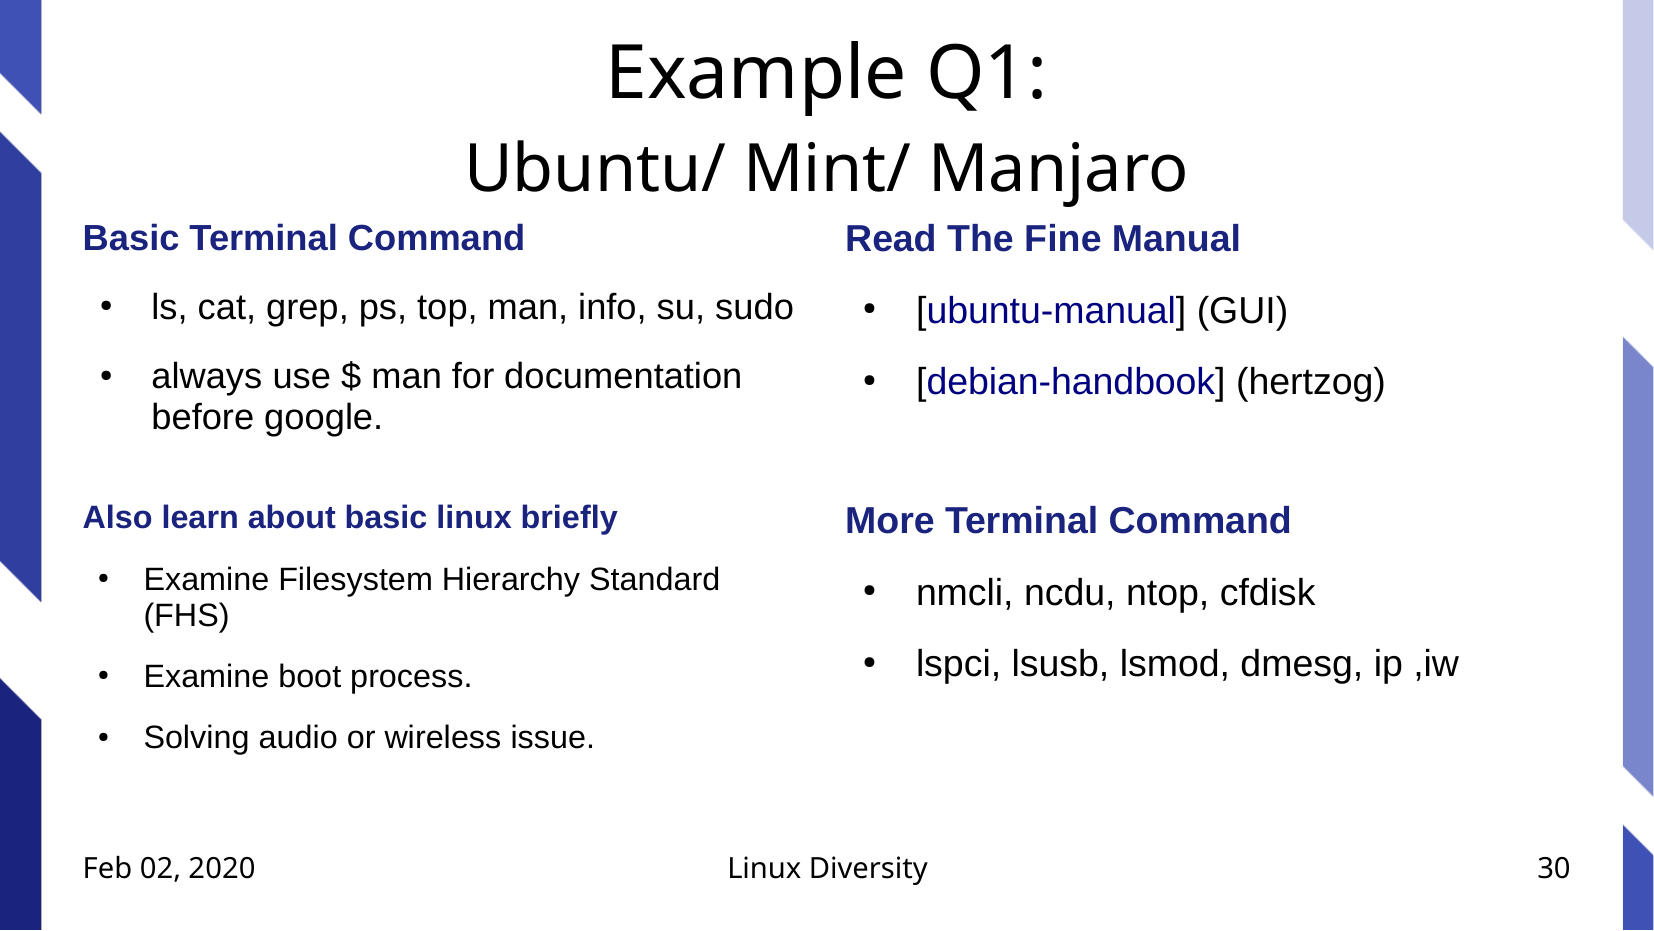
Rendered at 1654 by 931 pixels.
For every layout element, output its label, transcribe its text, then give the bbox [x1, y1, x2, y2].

list More Terminal Command nmcli, ncdu, ntop, cfdisk lspci, lsusb, lsmod, dmesg, ip ,iw [845, 499, 1572, 757]
title Example Q1: Ubuntu/ Mint/ Manjaro [82, 25, 1571, 204]
list Also learn about basic linux briefly Examine Filesystem Hierarchy Standard (FHS) Examine boot process. Solving audio or wireless issue. [82, 499, 809, 757]
list Read The Fine Manual [ubuntu-manual] (GUI) [debian-handbook] (hertzog) [845, 217, 1572, 475]
list Basic Terminal Command ls, cat, grep, ps, top, man, info, su, sudo always use $ man for documentation before google. [82, 217, 809, 475]
picture [0, 0, 1654, 930]
